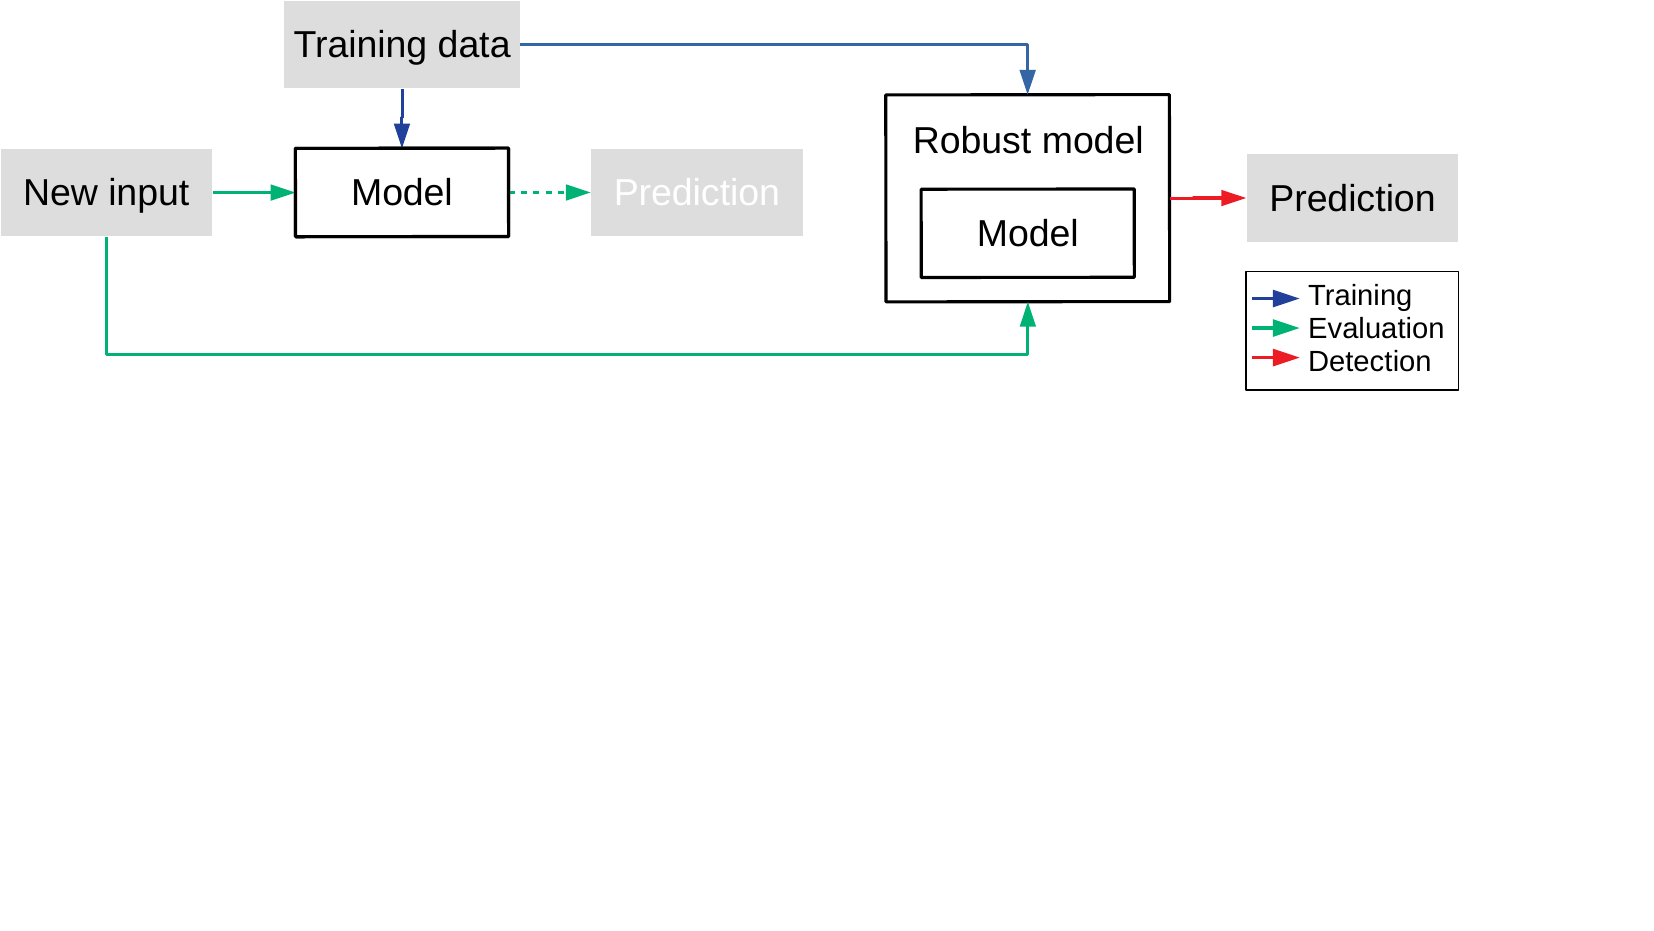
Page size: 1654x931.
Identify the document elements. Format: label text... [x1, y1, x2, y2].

text_box Prediction [590, 148, 804, 237]
text_box Prediction [1246, 153, 1459, 243]
text_box Training data [283, 0, 521, 89]
text_box [885, 94, 1170, 302]
text_box New input [0, 148, 213, 237]
text_box Training Evaluation Detection [1459, 271, 1471, 390]
text_box Model [921, 188, 1135, 278]
text_box Training Evaluation Detection [1293, 272, 1458, 389]
text_box Robust model [898, 112, 1159, 172]
text_box Model [295, 148, 509, 237]
